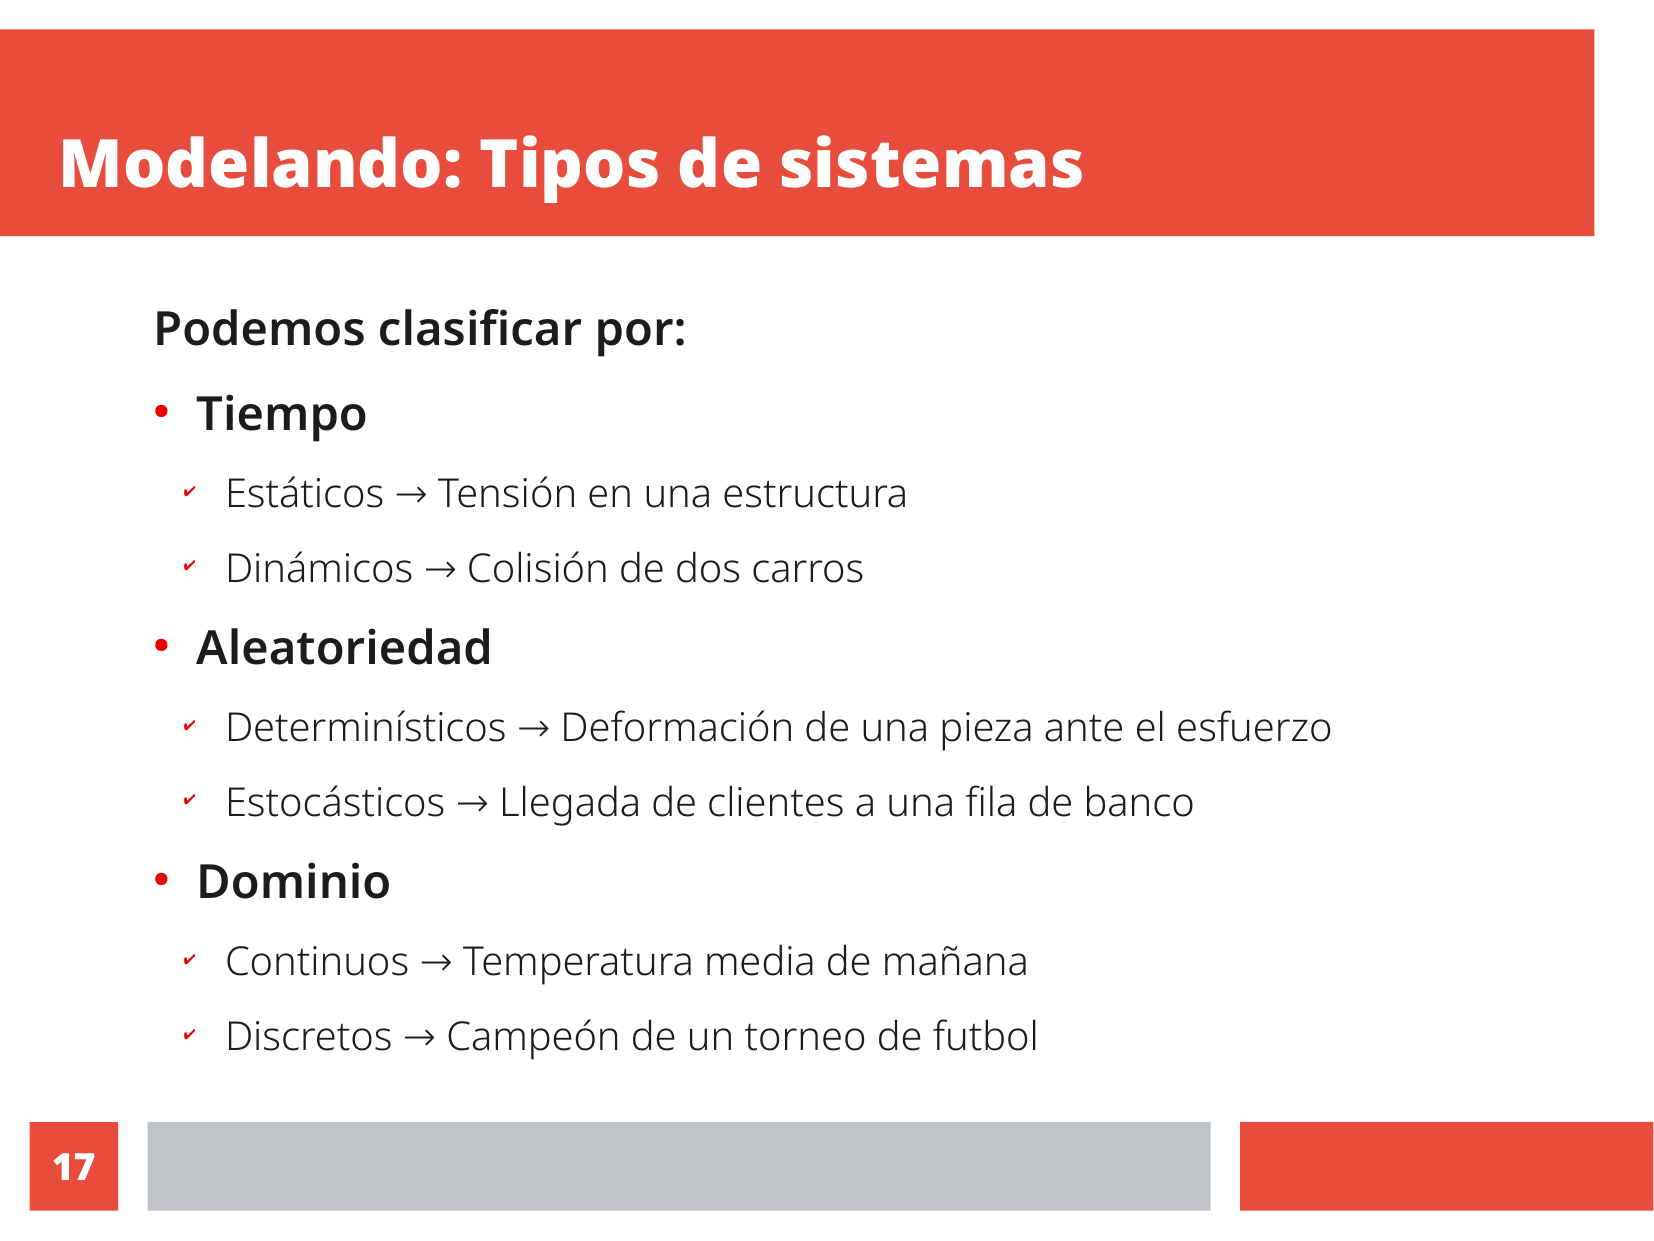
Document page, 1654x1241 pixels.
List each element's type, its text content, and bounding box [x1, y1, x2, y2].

title Modelando: Tipos de sistemas [59, 59, 1595, 207]
list Podemos clasificar por: Tiempo Estáticos → Tensión en una estructura Dinámicos → Colisión de dos carros Aleatoriedad Determinísticos → Deformación de una pieza ante el esfuerzo Estocásticos → Llegada de clientes a una fila de banco Dominio Continuos → Temperatura media de mañana Discretos → Campeón de un torneo de futbol [153, 295, 1565, 1063]
